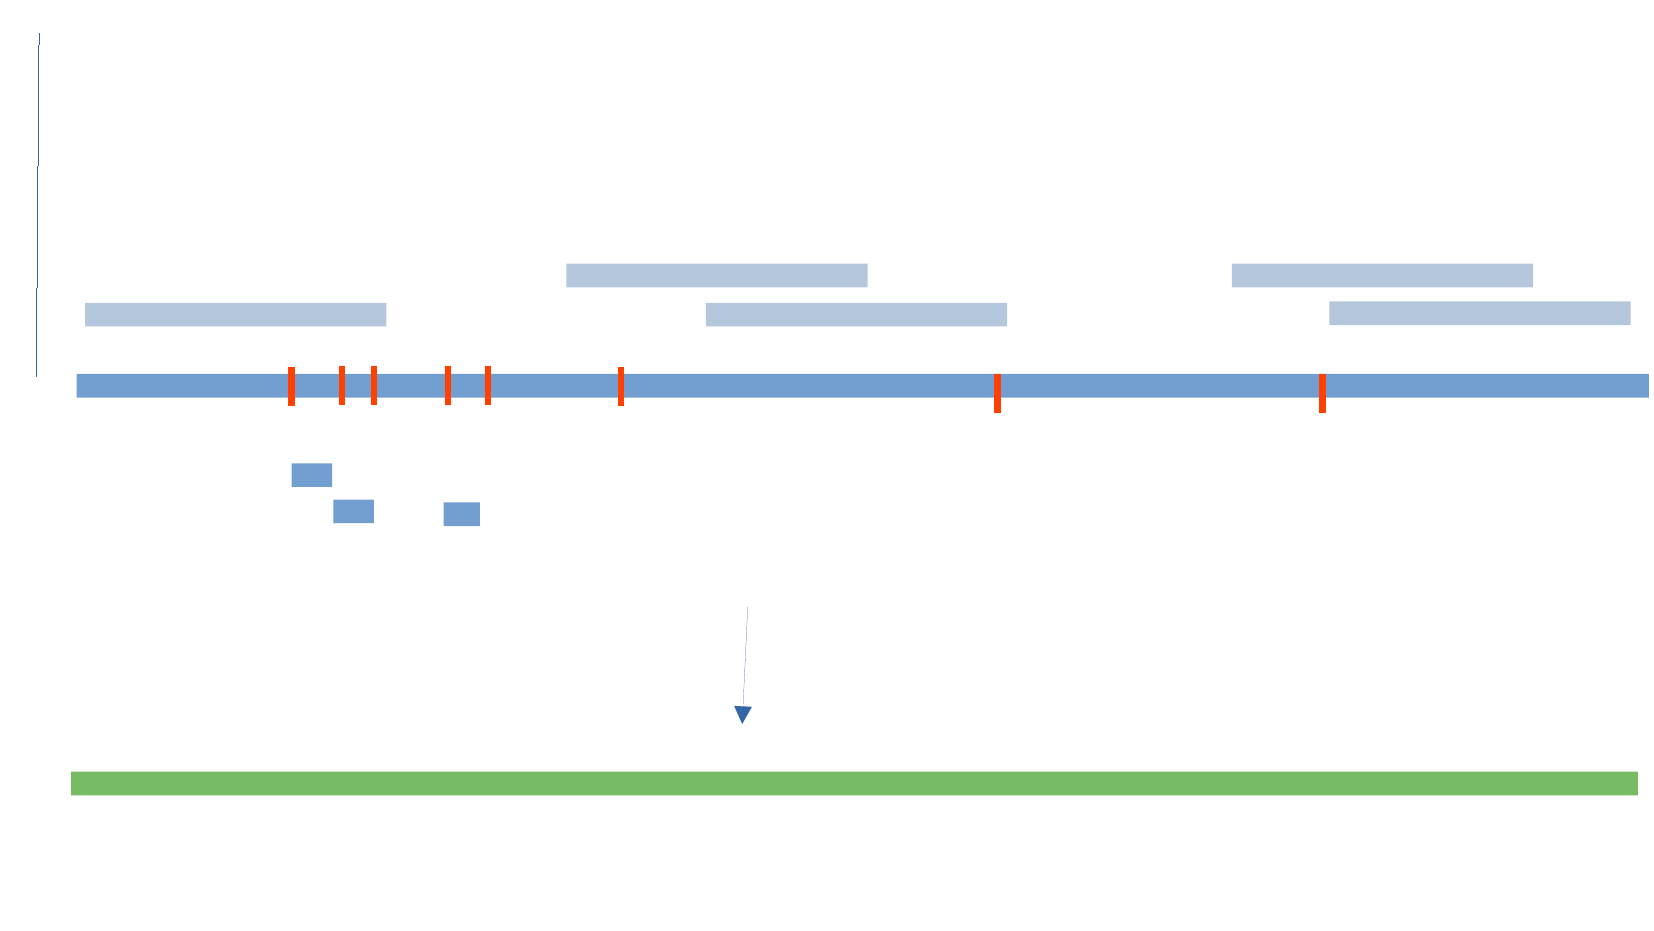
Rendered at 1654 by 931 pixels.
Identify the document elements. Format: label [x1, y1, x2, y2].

text_box [624, 373, 1649, 398]
text_box [443, 502, 480, 527]
text_box [491, 373, 618, 398]
text_box [295, 373, 339, 398]
text_box [291, 463, 333, 487]
text_box [377, 373, 445, 398]
text_box [1231, 263, 1534, 288]
text_box [705, 302, 1008, 327]
text_box [451, 373, 485, 398]
text_box [1329, 301, 1631, 326]
text_box [333, 499, 374, 524]
text_box [566, 263, 868, 288]
text_box [345, 373, 371, 398]
text_box [85, 302, 387, 327]
text_box [76, 373, 288, 398]
text_box [71, 771, 1638, 796]
